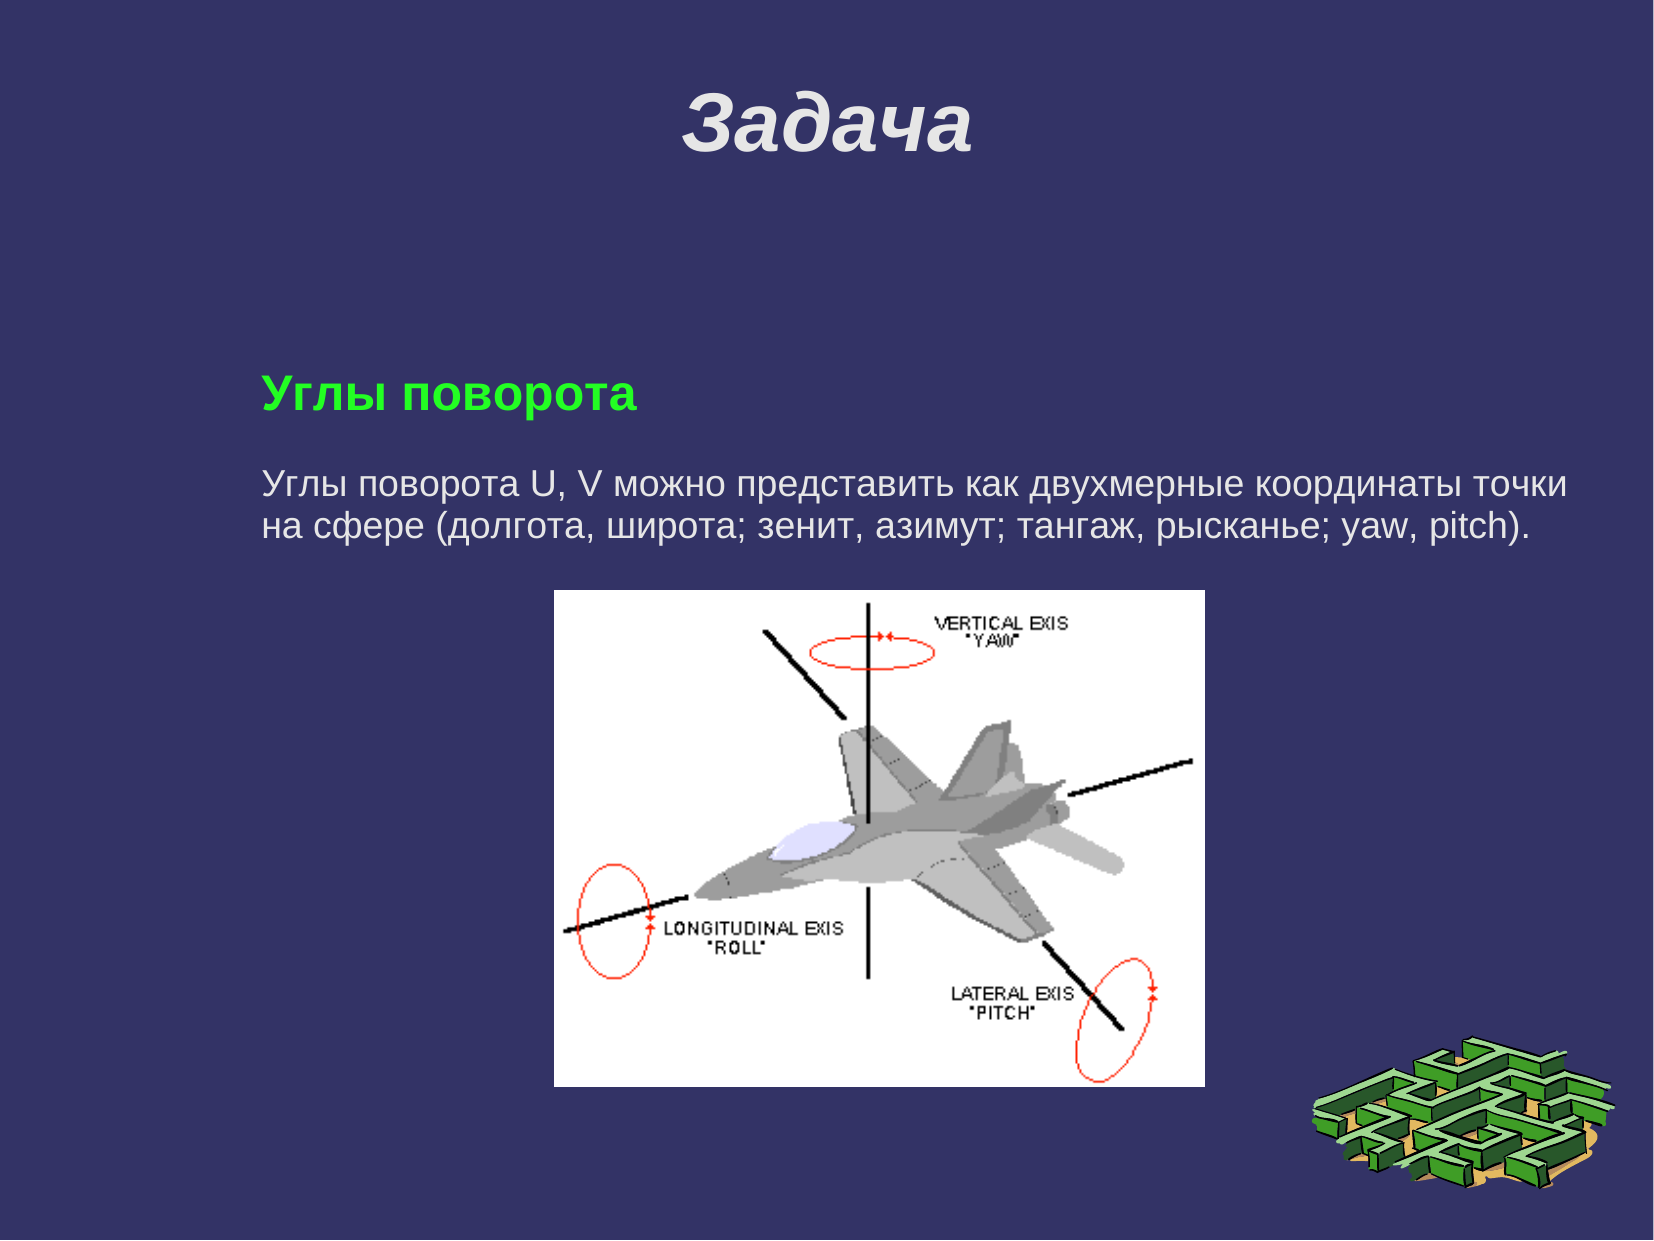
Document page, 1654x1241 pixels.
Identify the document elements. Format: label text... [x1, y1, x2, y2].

picture [554, 590, 1205, 1087]
list Углы поворота Углы поворота U, V можно представить как двухмерные координаты точки на сфере (долгота, широта; зенит, азимут; тангаж, рысканье; yaw, pitch). [178, 364, 1570, 1147]
title Задача [121, 19, 1534, 227]
